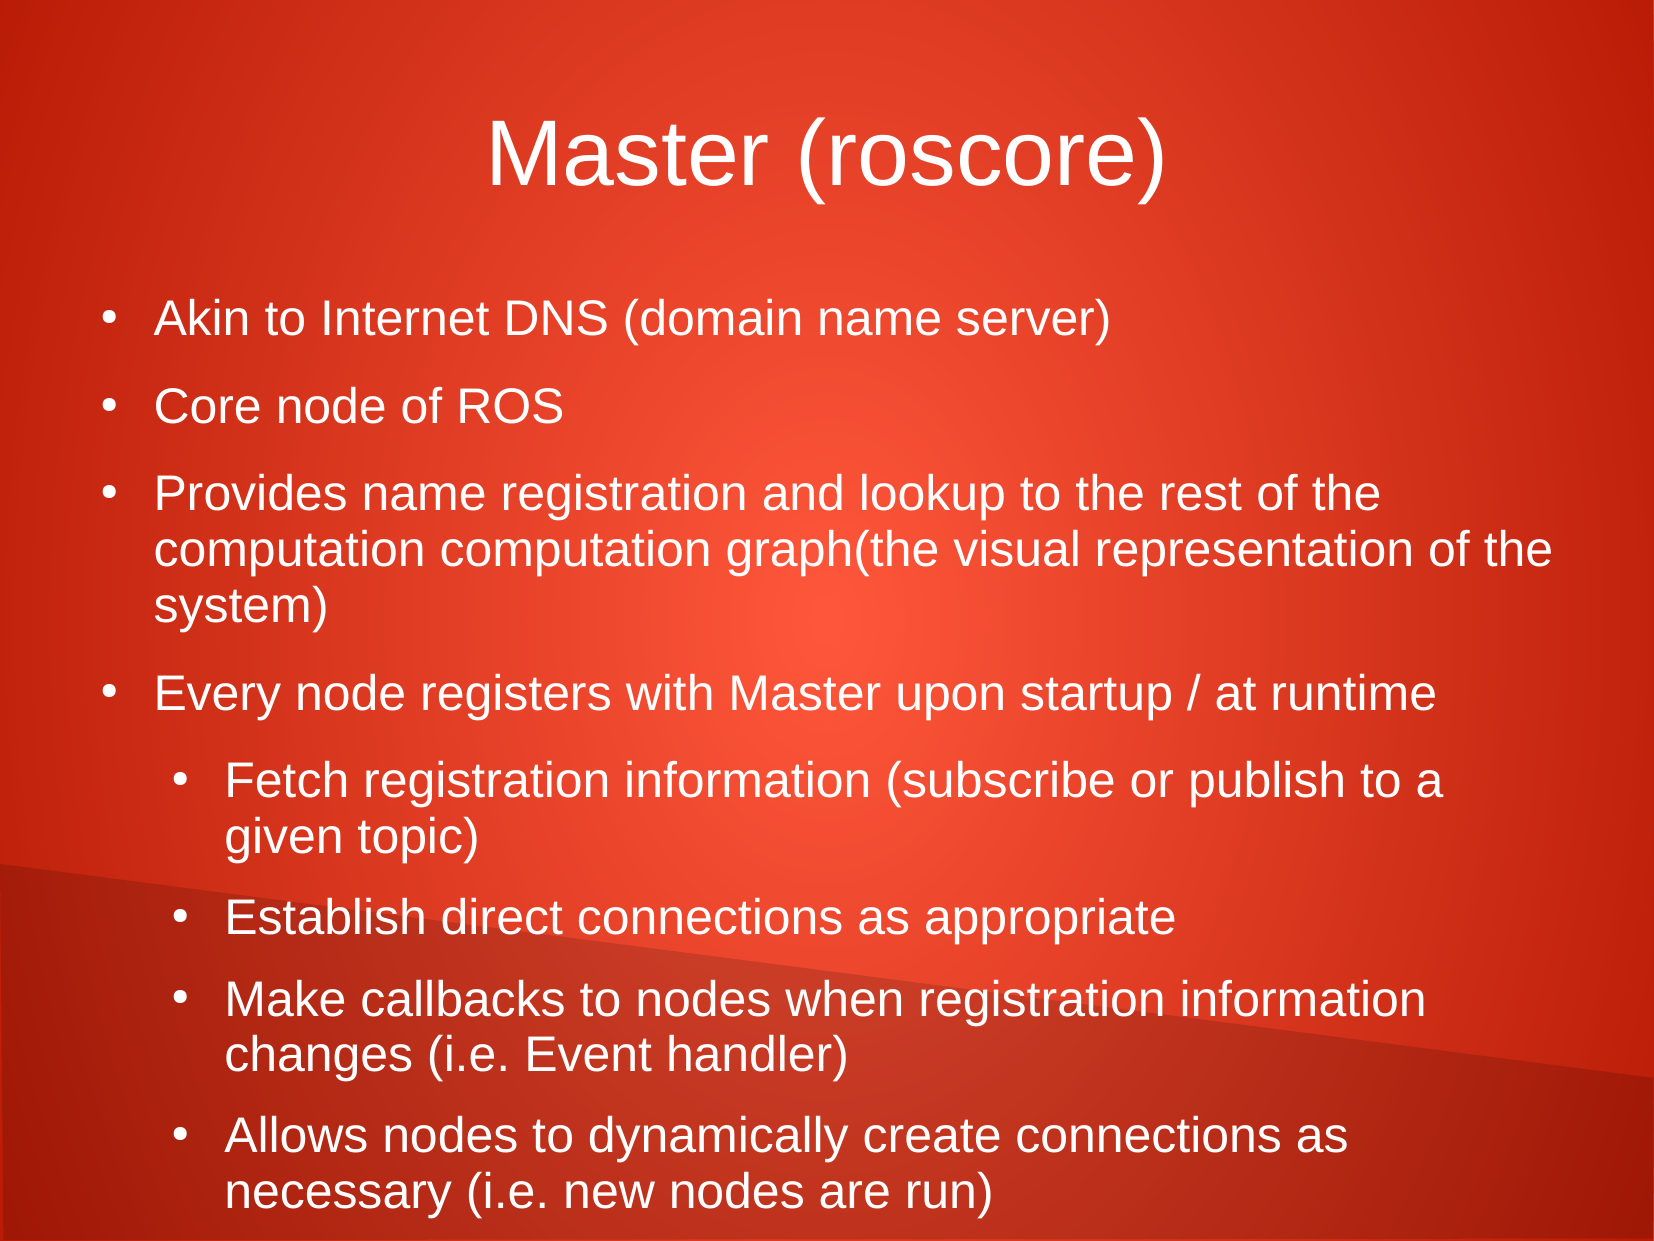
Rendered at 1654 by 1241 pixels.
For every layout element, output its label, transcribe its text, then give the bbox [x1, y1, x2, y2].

list Akin to Internet DNS (domain name server) Core node of ROS Provides name registration and lookup to the rest of the computation computation graph(the visual representation of the system) Every node registers with Master upon startup / at runtime Fetch registration information (subscribe or publish to a given topic) Establish direct connections as appropriate Make callbacks to nodes when registration information changes (i.e. Event handler) Allows nodes to dynamically create connections as necessary (i.e. new nodes are run) [82, 290, 1571, 1231]
title Master (roscore) [82, 49, 1571, 257]
